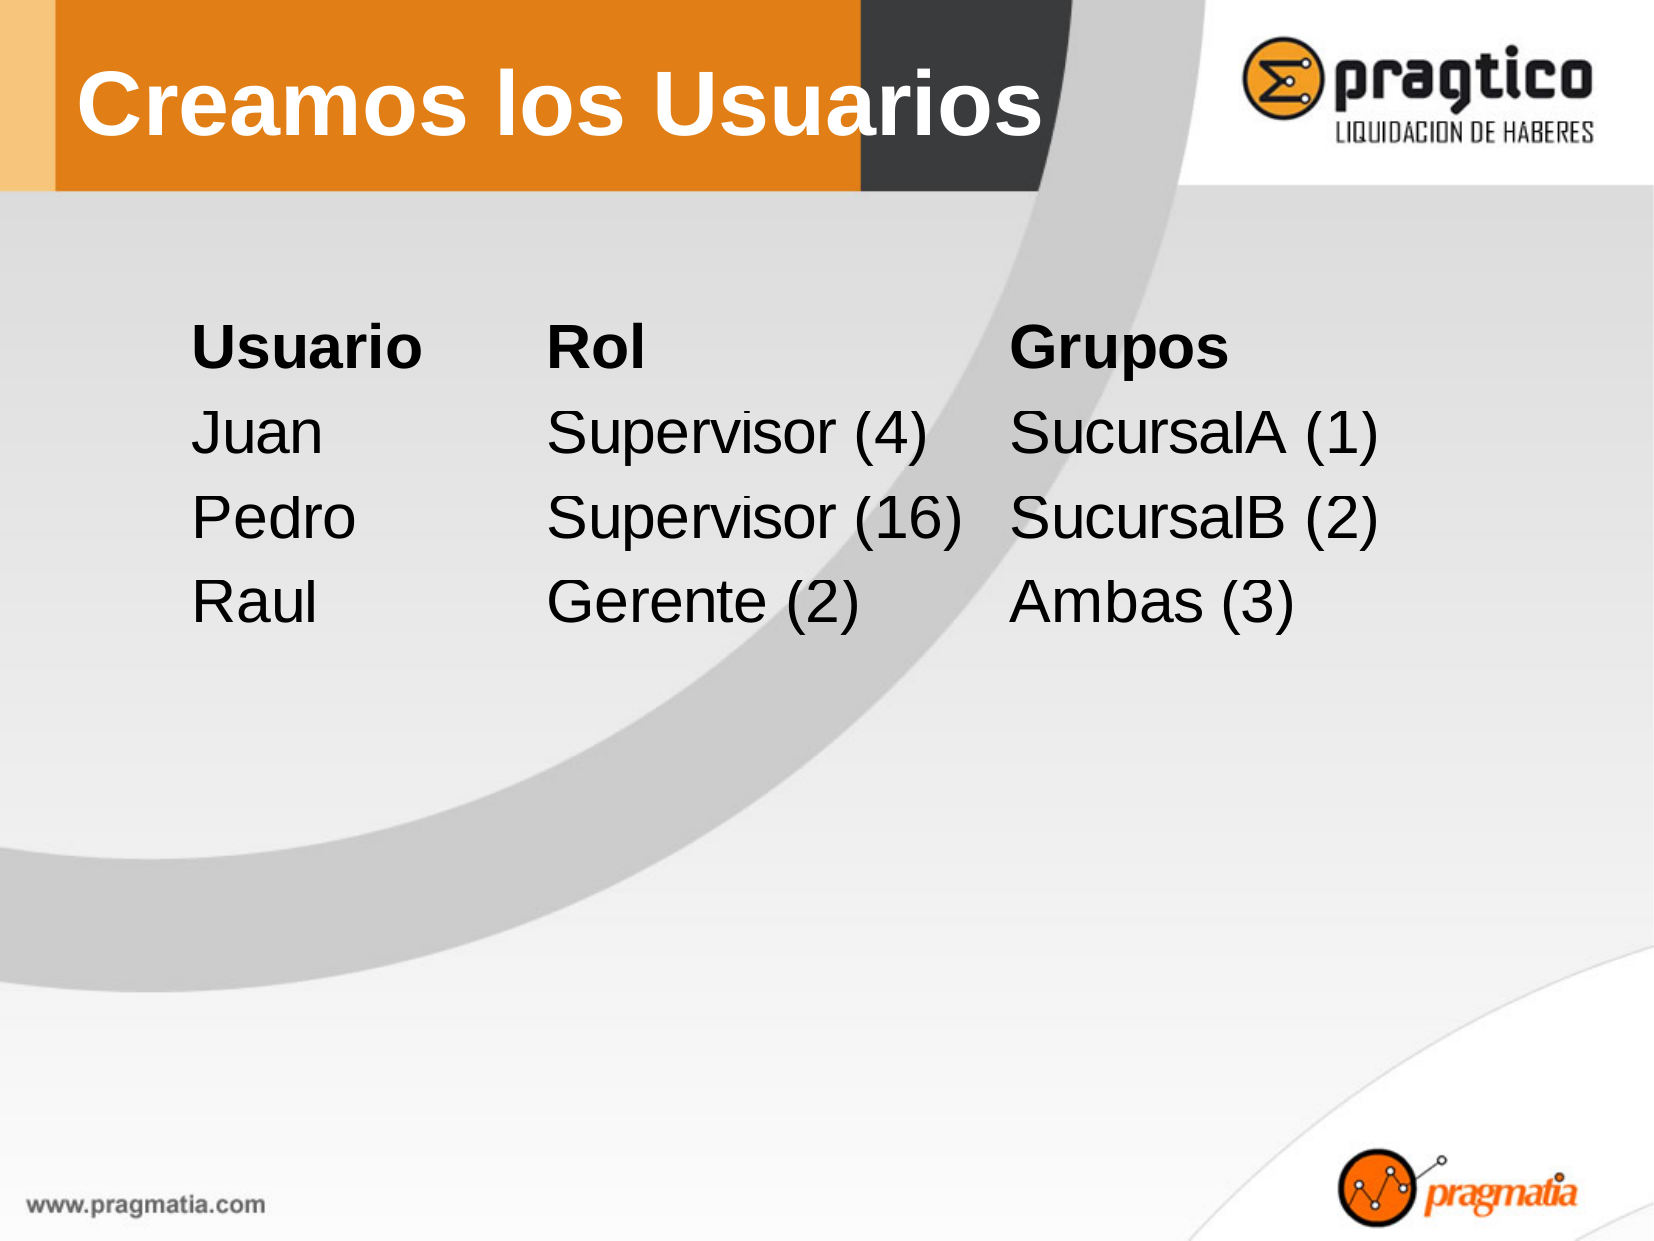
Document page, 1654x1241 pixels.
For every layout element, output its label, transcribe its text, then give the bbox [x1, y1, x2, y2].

title Creamos los Usuarios [76, 7, 1565, 200]
picture [0, 658, 1654, 1241]
chart [0, 314, 1654, 698]
picture [0, 0, 1654, 594]
